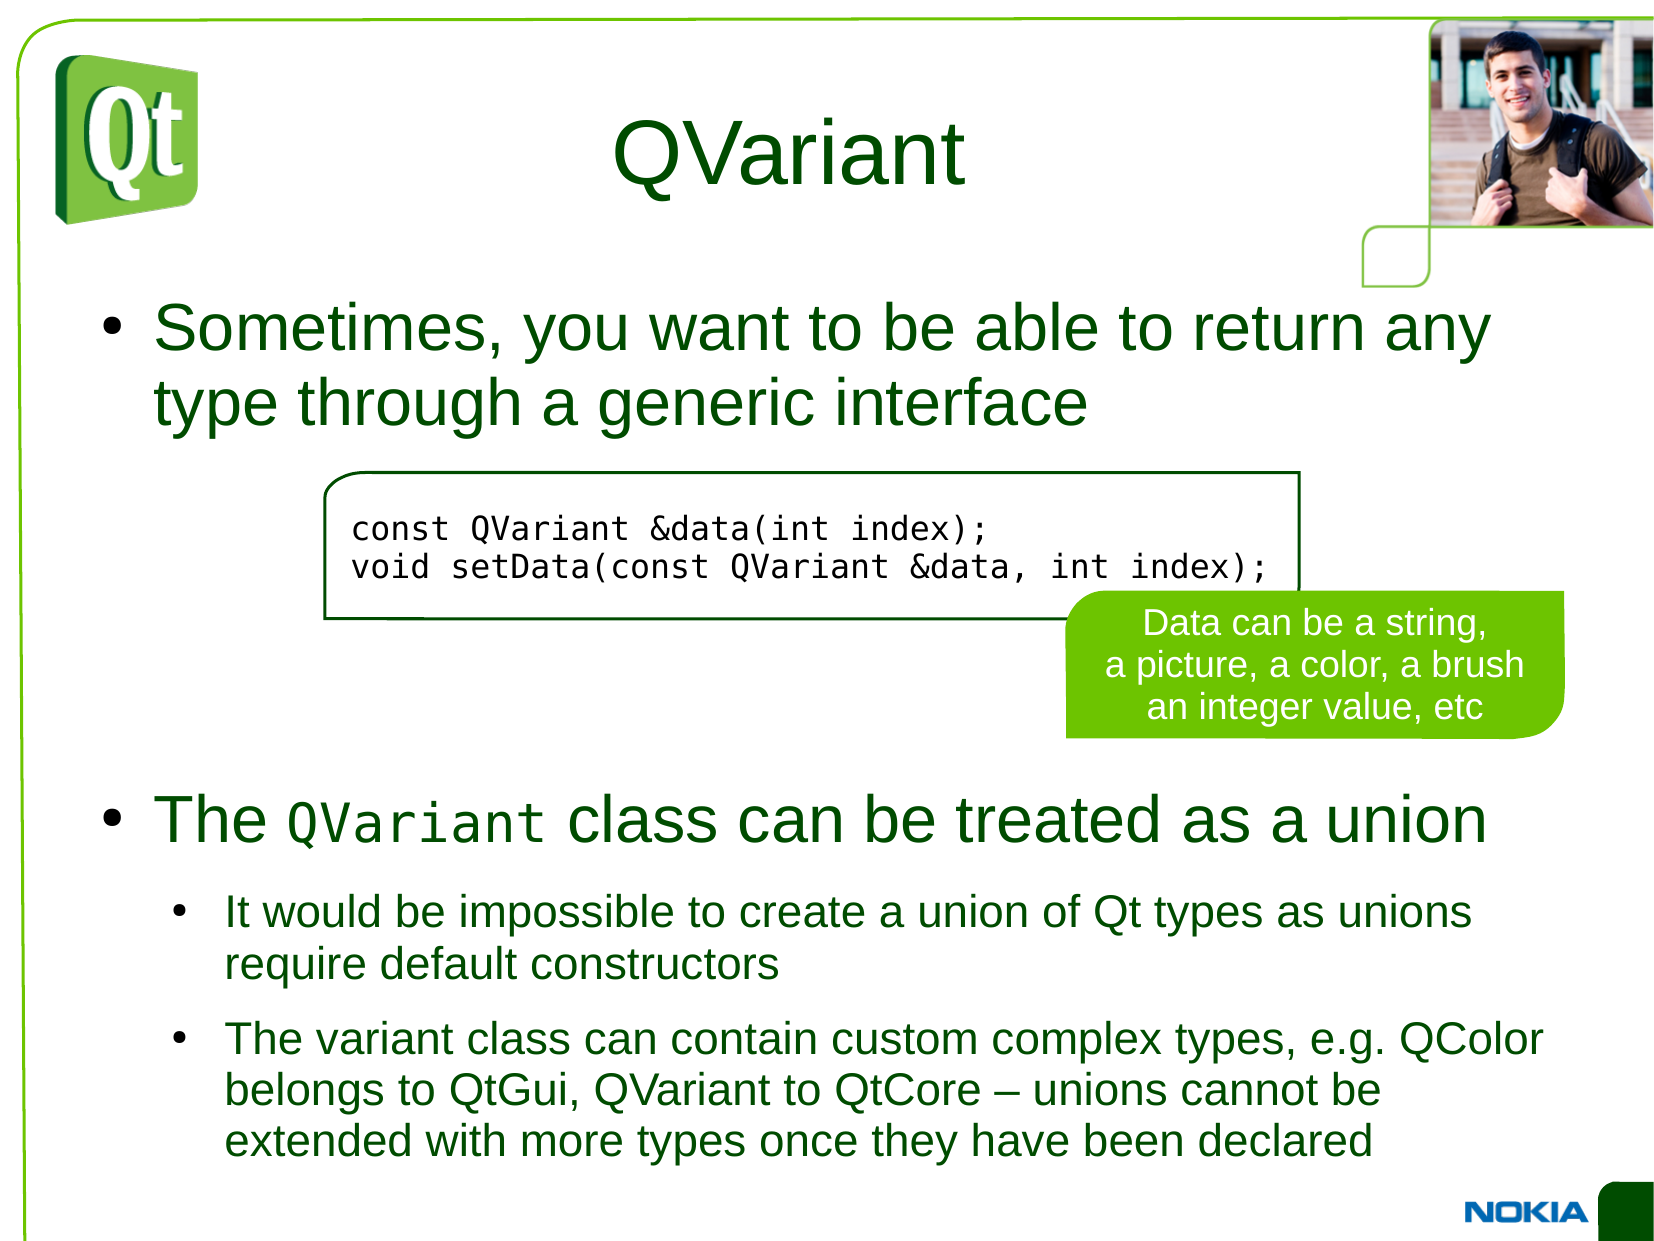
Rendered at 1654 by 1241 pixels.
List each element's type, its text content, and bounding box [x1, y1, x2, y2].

picture [55, 55, 198, 225]
text_box const QVariant &data(int index); void setData(const QVariant &data, int index); [335, 501, 1286, 594]
list Sometimes, you want to be able to return any type through a generic interface The QVariant class can be treated as a union It would be impossible to create a union of Qt types as unions require default constructors The variant class can contain custom complex types, e.g. QColor belongs to QtGui, QVariant to QtCore – unions cannot be extended with more types once they have been declared [82, 290, 1571, 1166]
picture [1465, 1201, 1589, 1223]
picture [1338, 7, 1654, 308]
title QVariant [251, 49, 1327, 257]
text_box Data can be a string, a picture, a color, a brush an integer value, etc [1065, 590, 1565, 740]
